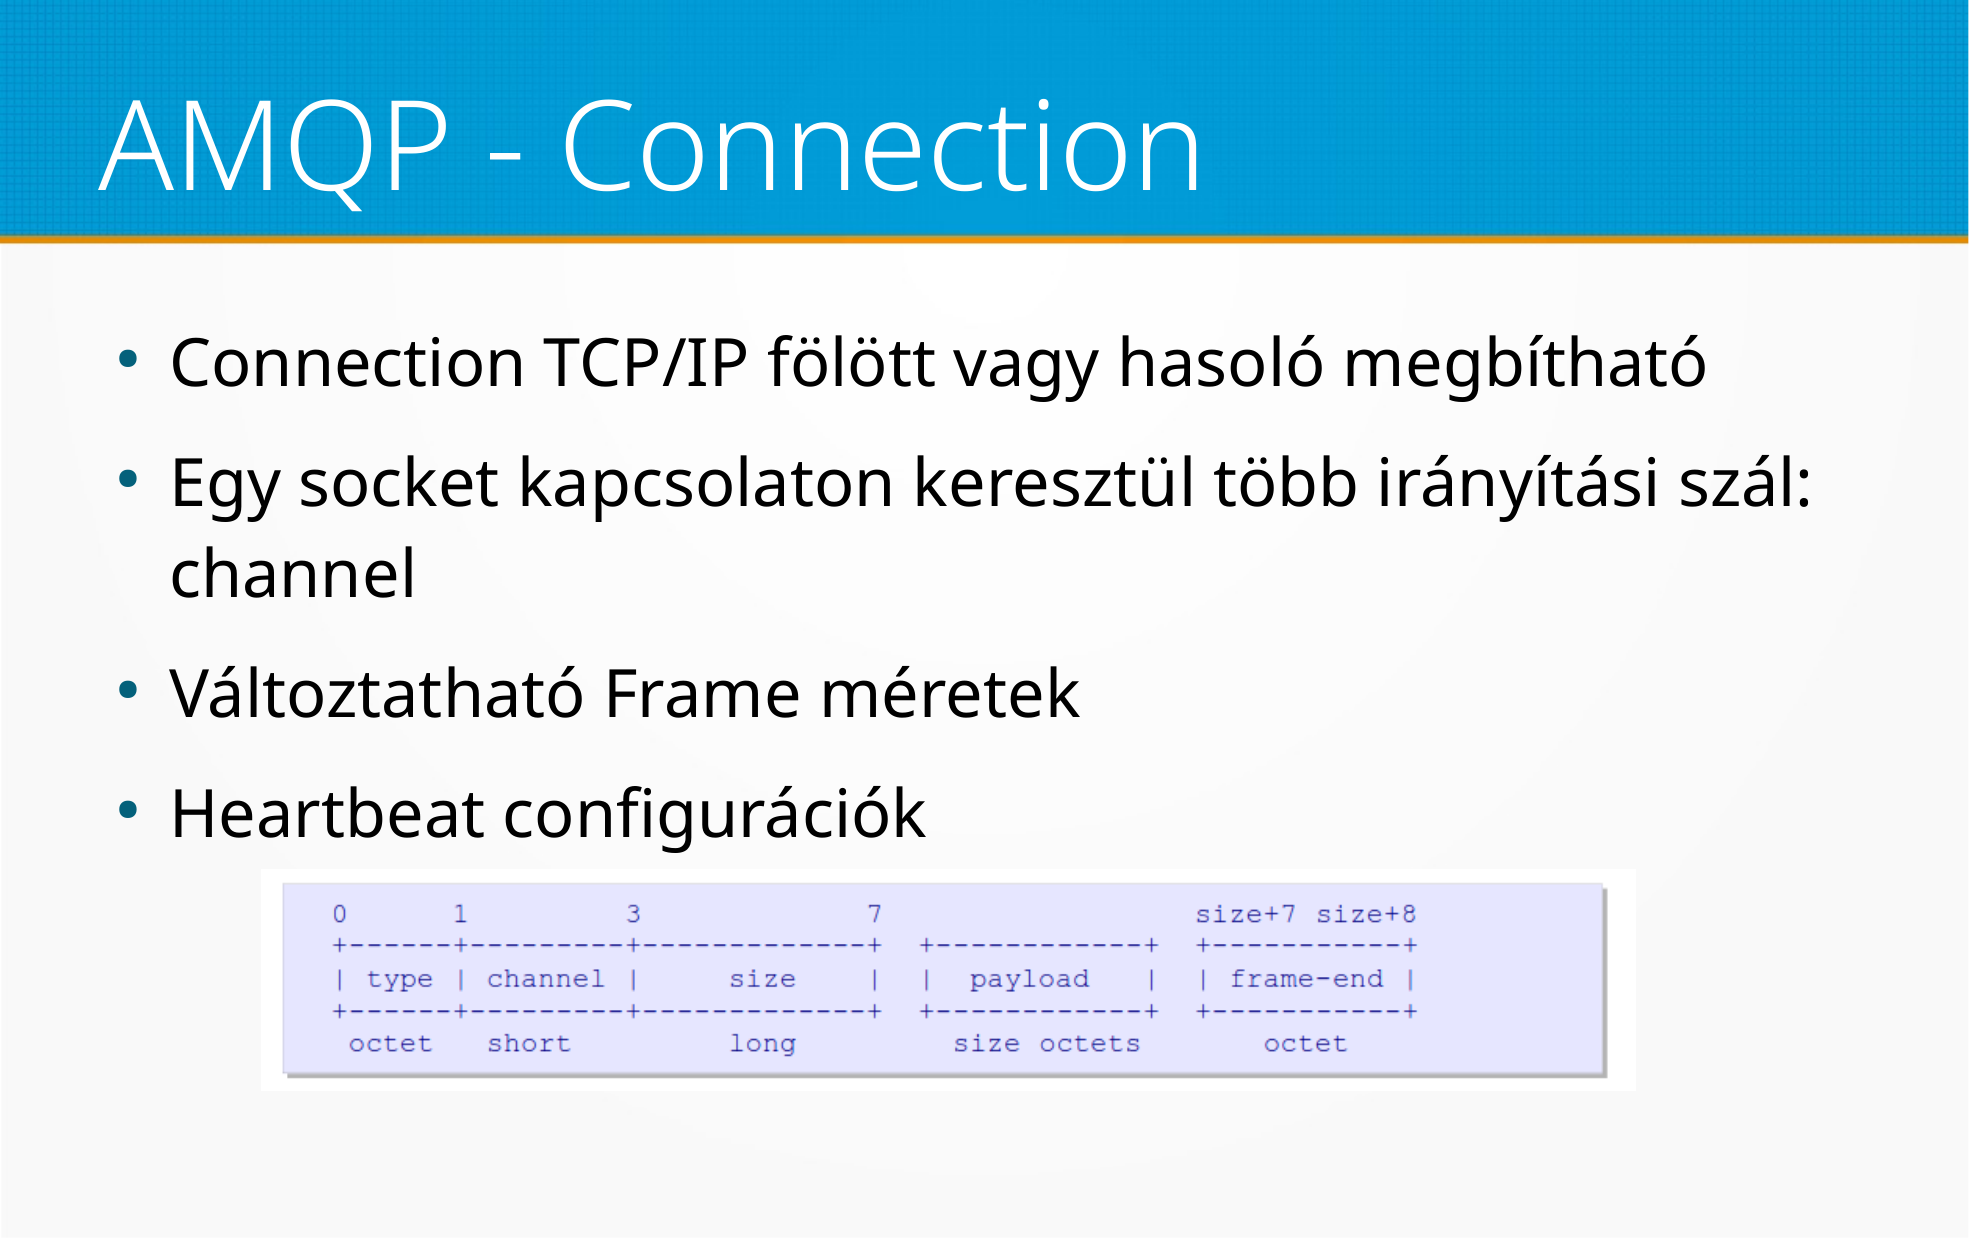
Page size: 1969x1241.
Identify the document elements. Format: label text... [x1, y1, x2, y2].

title AMQP - Connection [98, 19, 1870, 227]
picture [0, 233, 1969, 1241]
list Connection TCP/IP fölött vagy hasoló megbítható Egy socket kapcsolaton keresztül több irányítási szál: channel Változtatható Frame méretek Heartbeat configurációk [98, 315, 1861, 1081]
